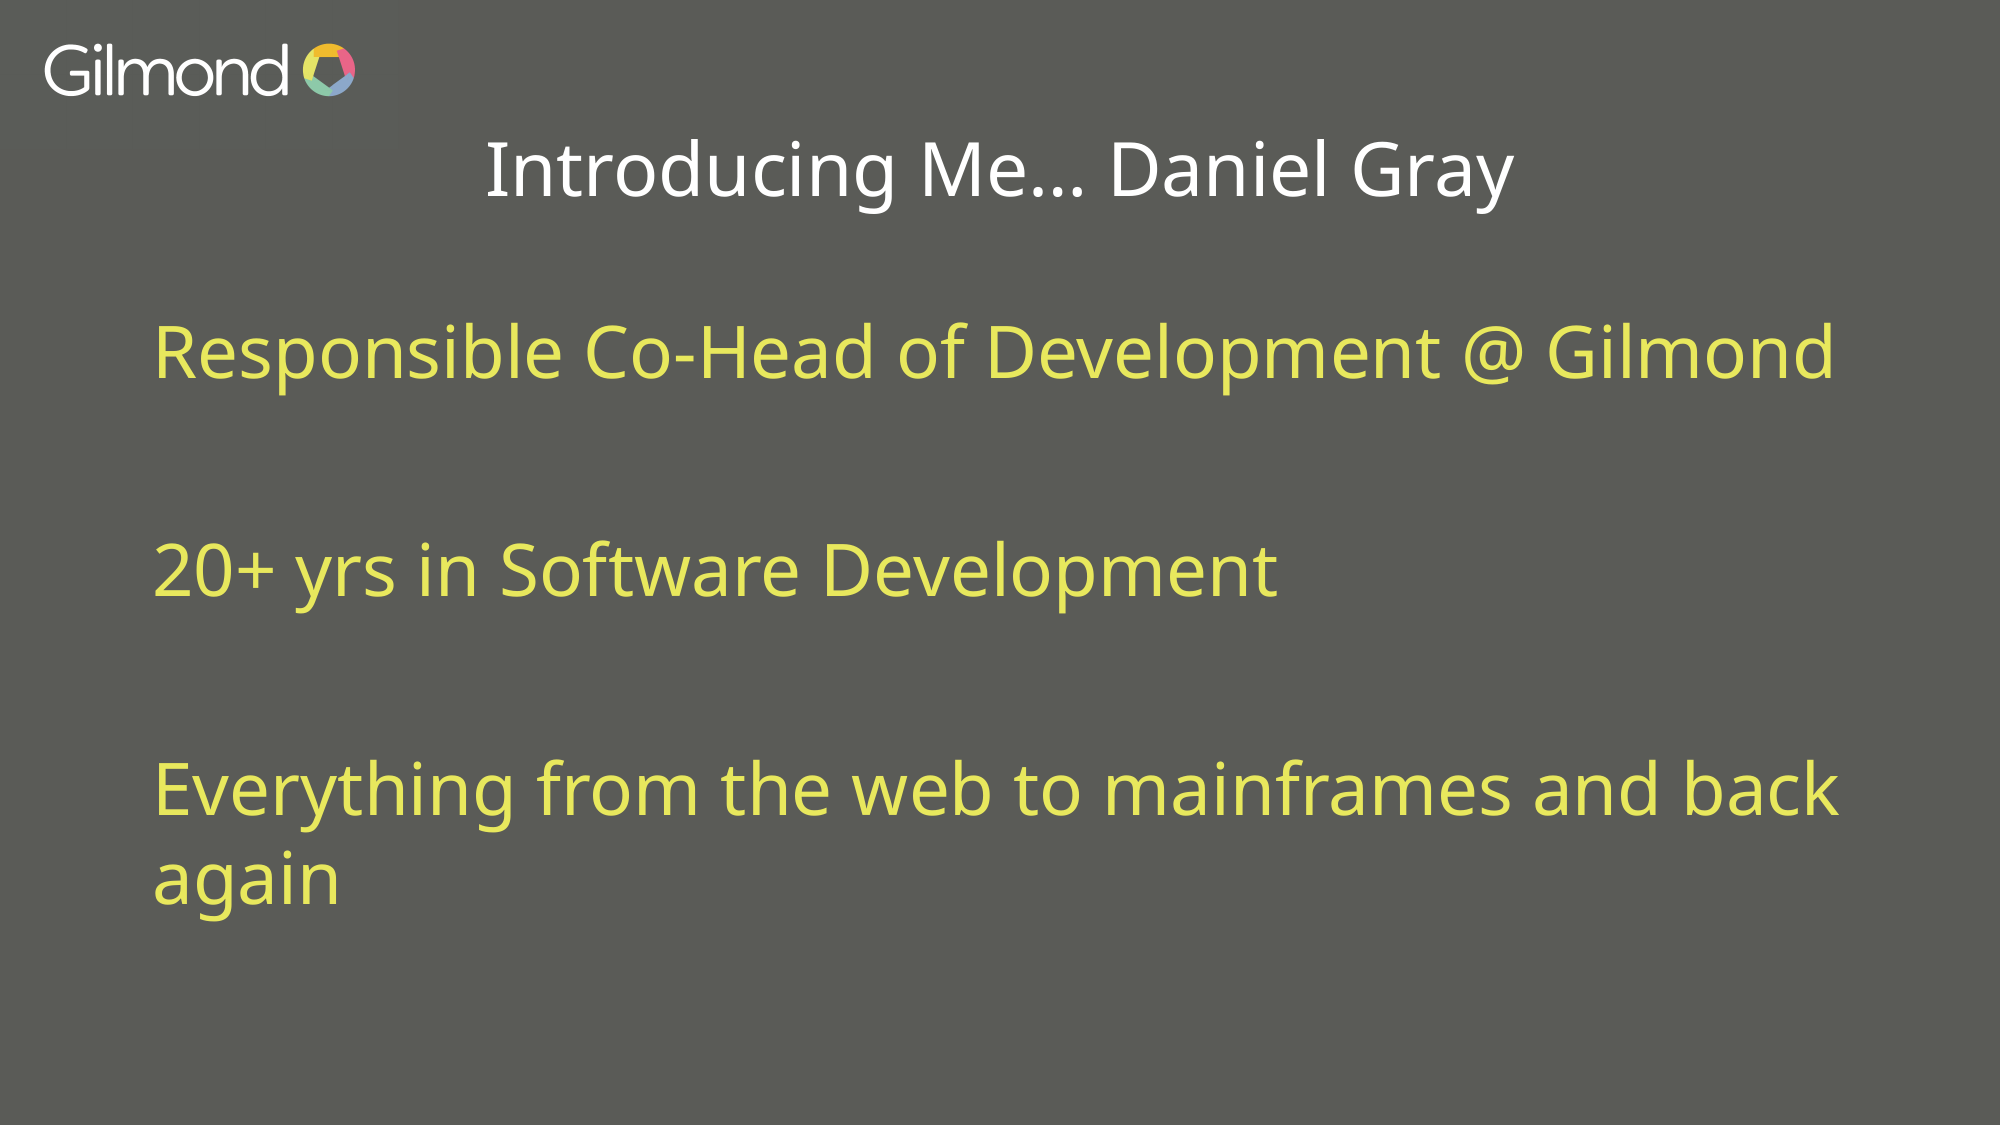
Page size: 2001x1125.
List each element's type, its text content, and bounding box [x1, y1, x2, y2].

title Introducing Me… Daniel Gray [137, 59, 1863, 278]
list Responsible Co-Head of Development @ Gilmond 20+ yrs in Software Development Everything from the web to mainframes and back again [137, 299, 1863, 1014]
picture [0, 0, 399, 149]
